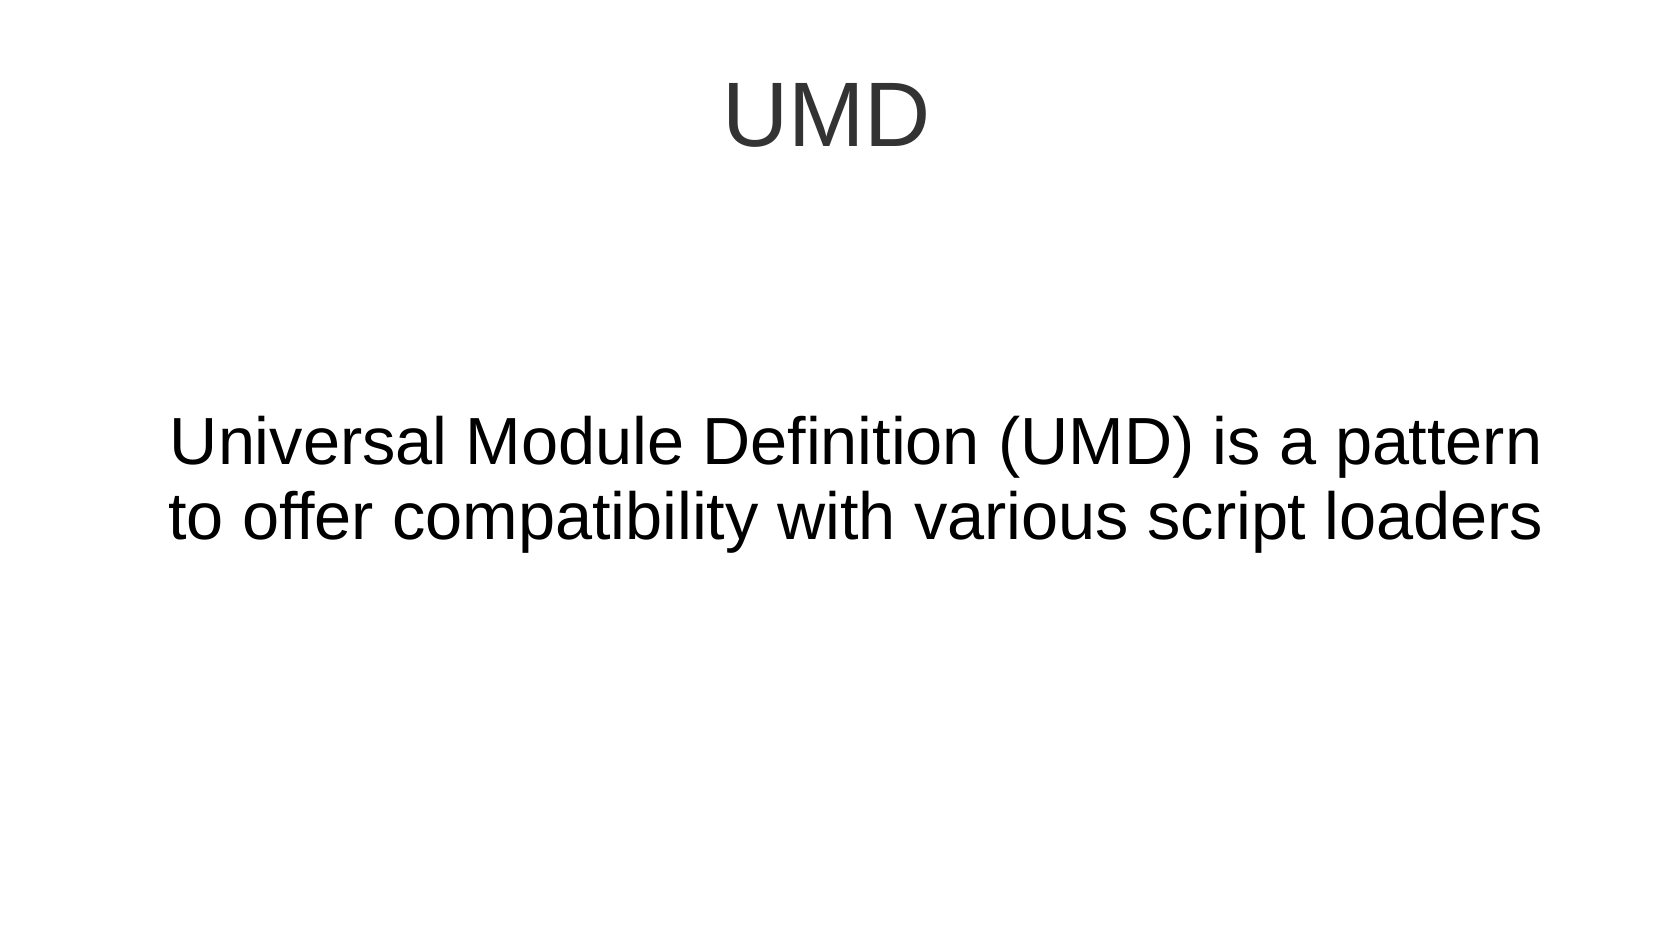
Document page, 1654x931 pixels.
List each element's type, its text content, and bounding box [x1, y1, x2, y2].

list Universal Module Definition (UMD) is a pattern to offer compatibility with various script loaders [90, 300, 1553, 781]
title UMD [82, 37, 1571, 193]
